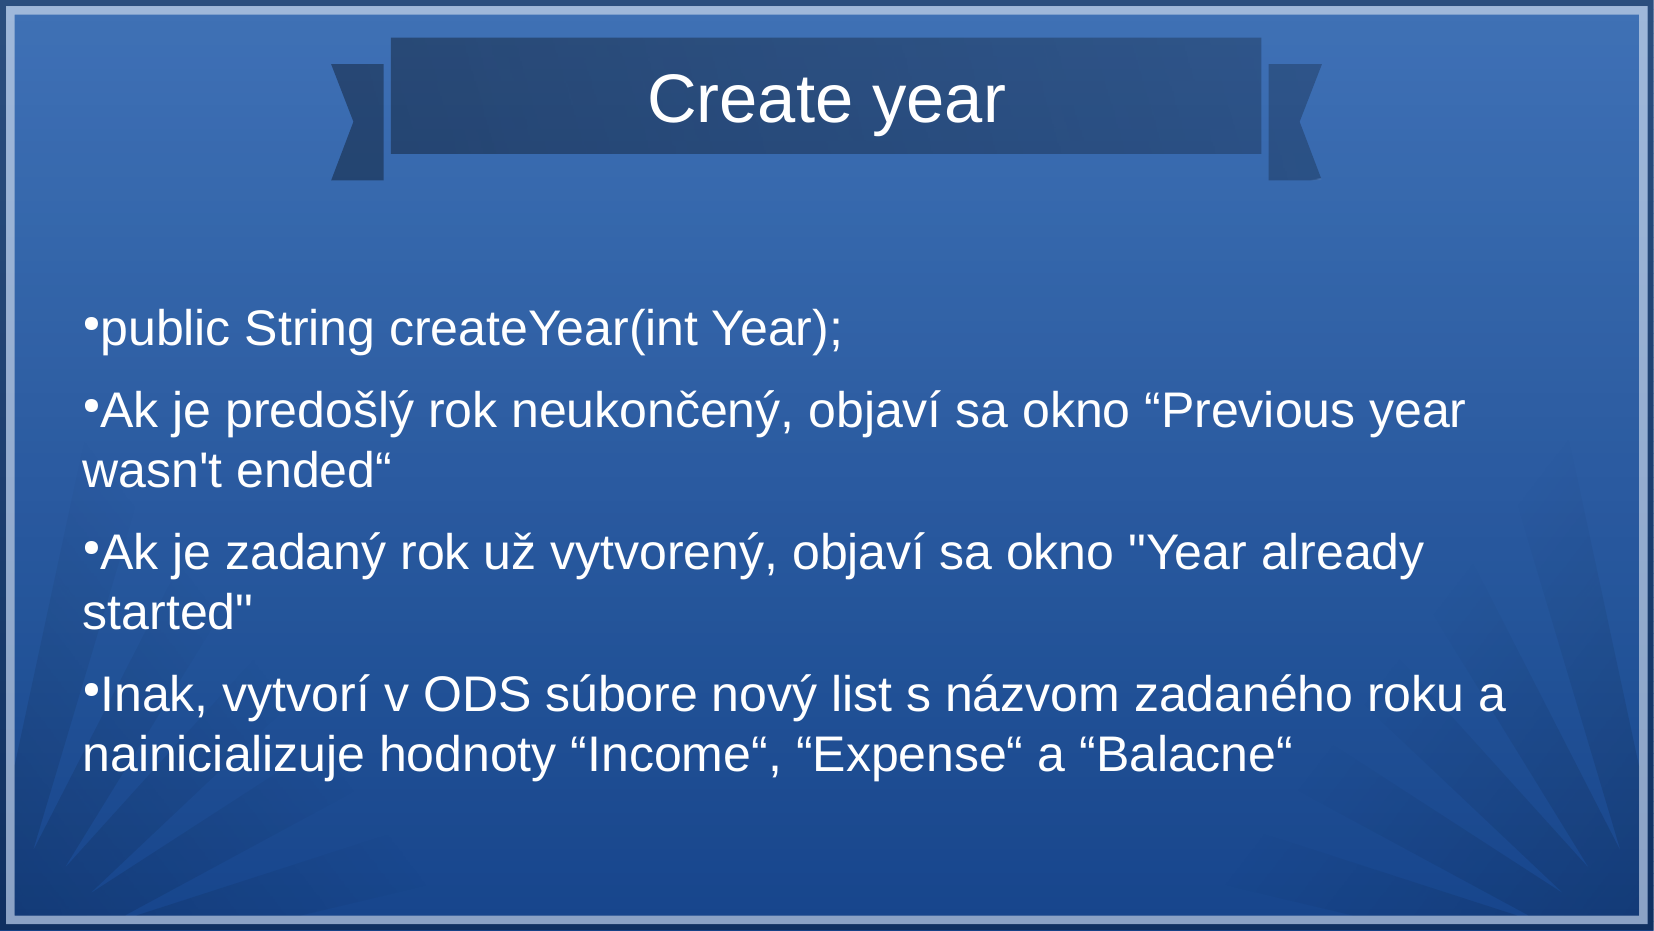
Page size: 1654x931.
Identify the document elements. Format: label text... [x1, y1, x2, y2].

list public String createYear(int Year); Ak je predošlý rok neukončený, objaví sa okno “Previous year wasn't ended“ Ak je zadaný rok už vytvorený, objaví sa okno "Year already started" Inak, vytvorí v ODS súbore nový list s názvom zadaného roku a nainicializuje hodnoty “Income“, “Expense“ a “Balacne“ [82, 295, 1571, 886]
title Create year [389, 35, 1264, 154]
